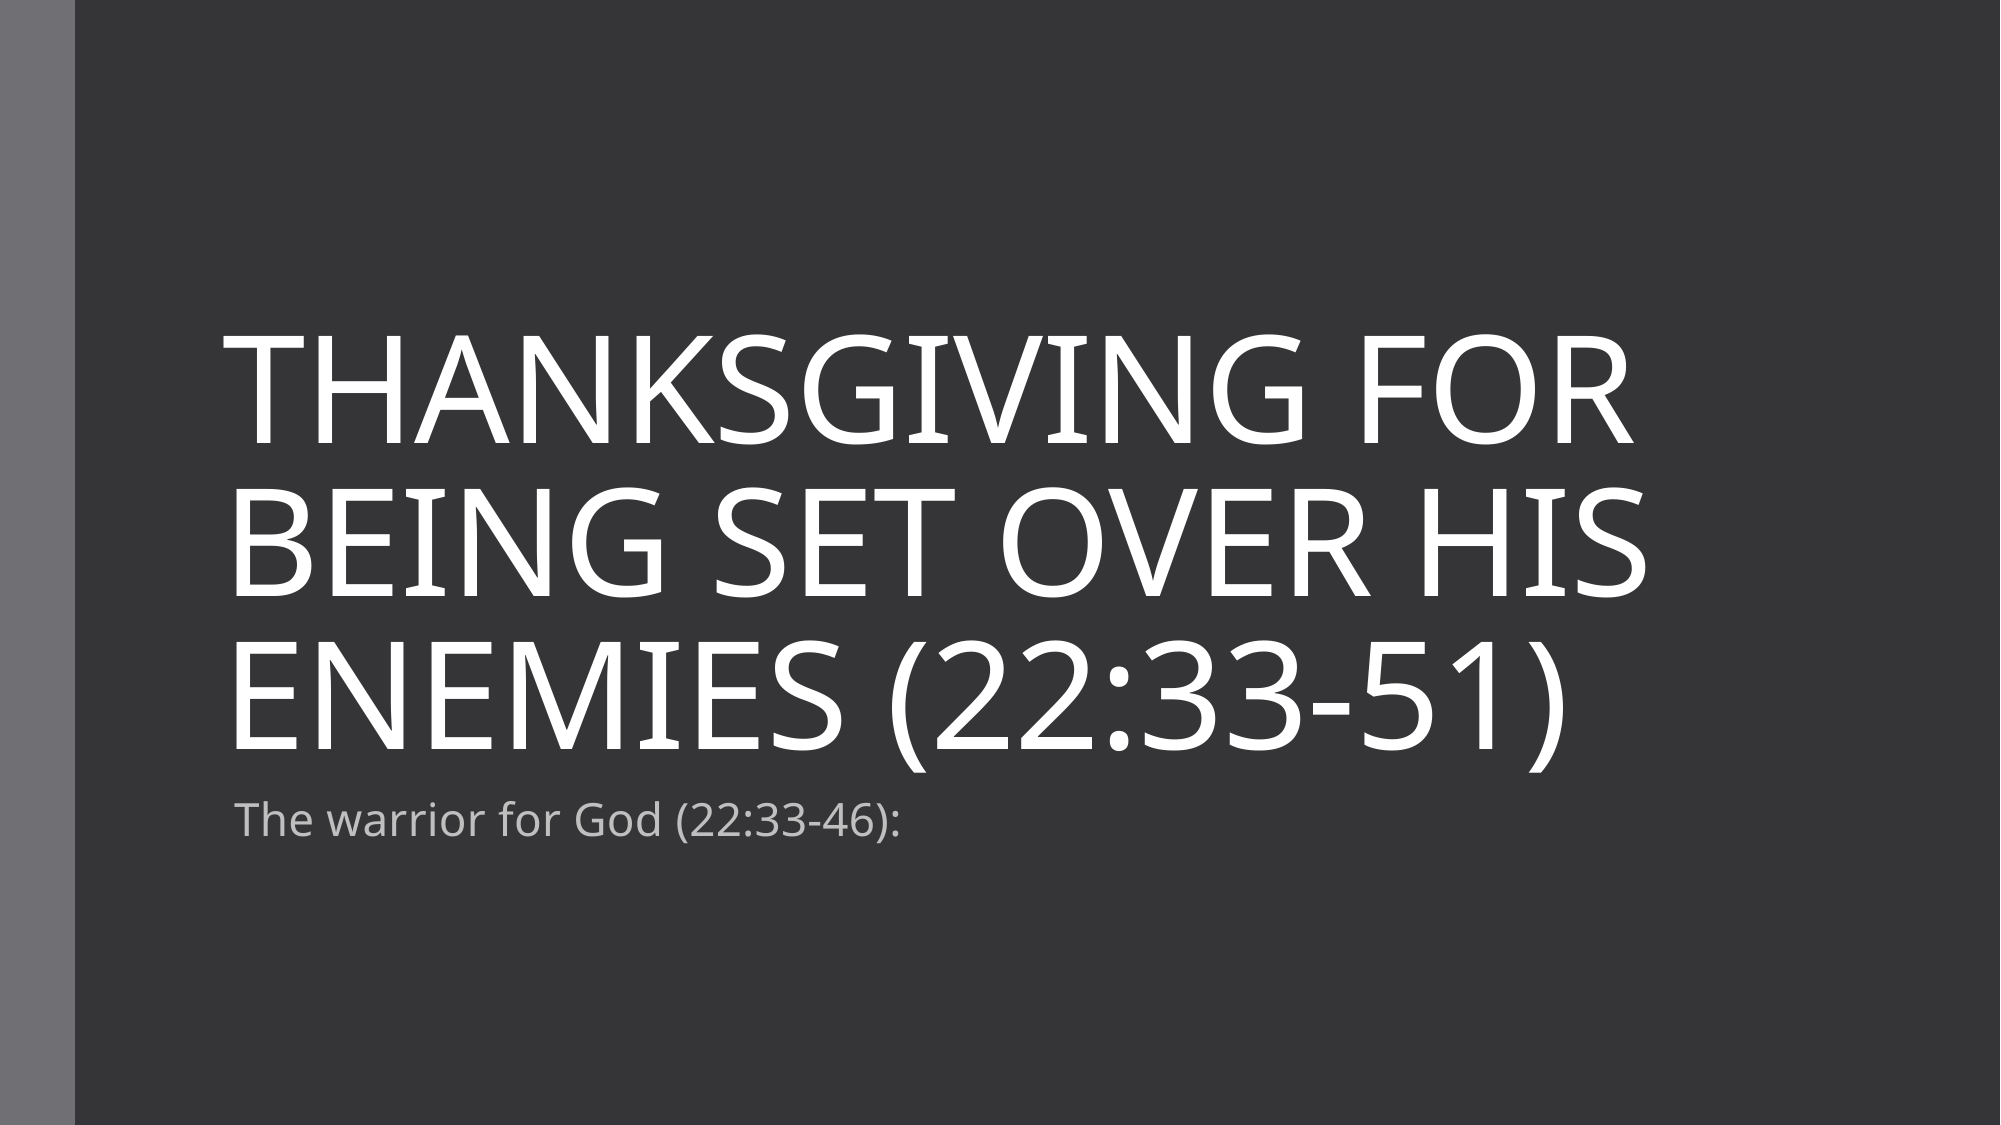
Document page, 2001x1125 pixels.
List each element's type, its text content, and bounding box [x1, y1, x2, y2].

title THANKSGIVING FOR BEING SET OVER HIS ENEMIES (22:33-51) [206, 124, 1752, 787]
subtitle The warrior for God (22:33-46): [206, 787, 1752, 1066]
